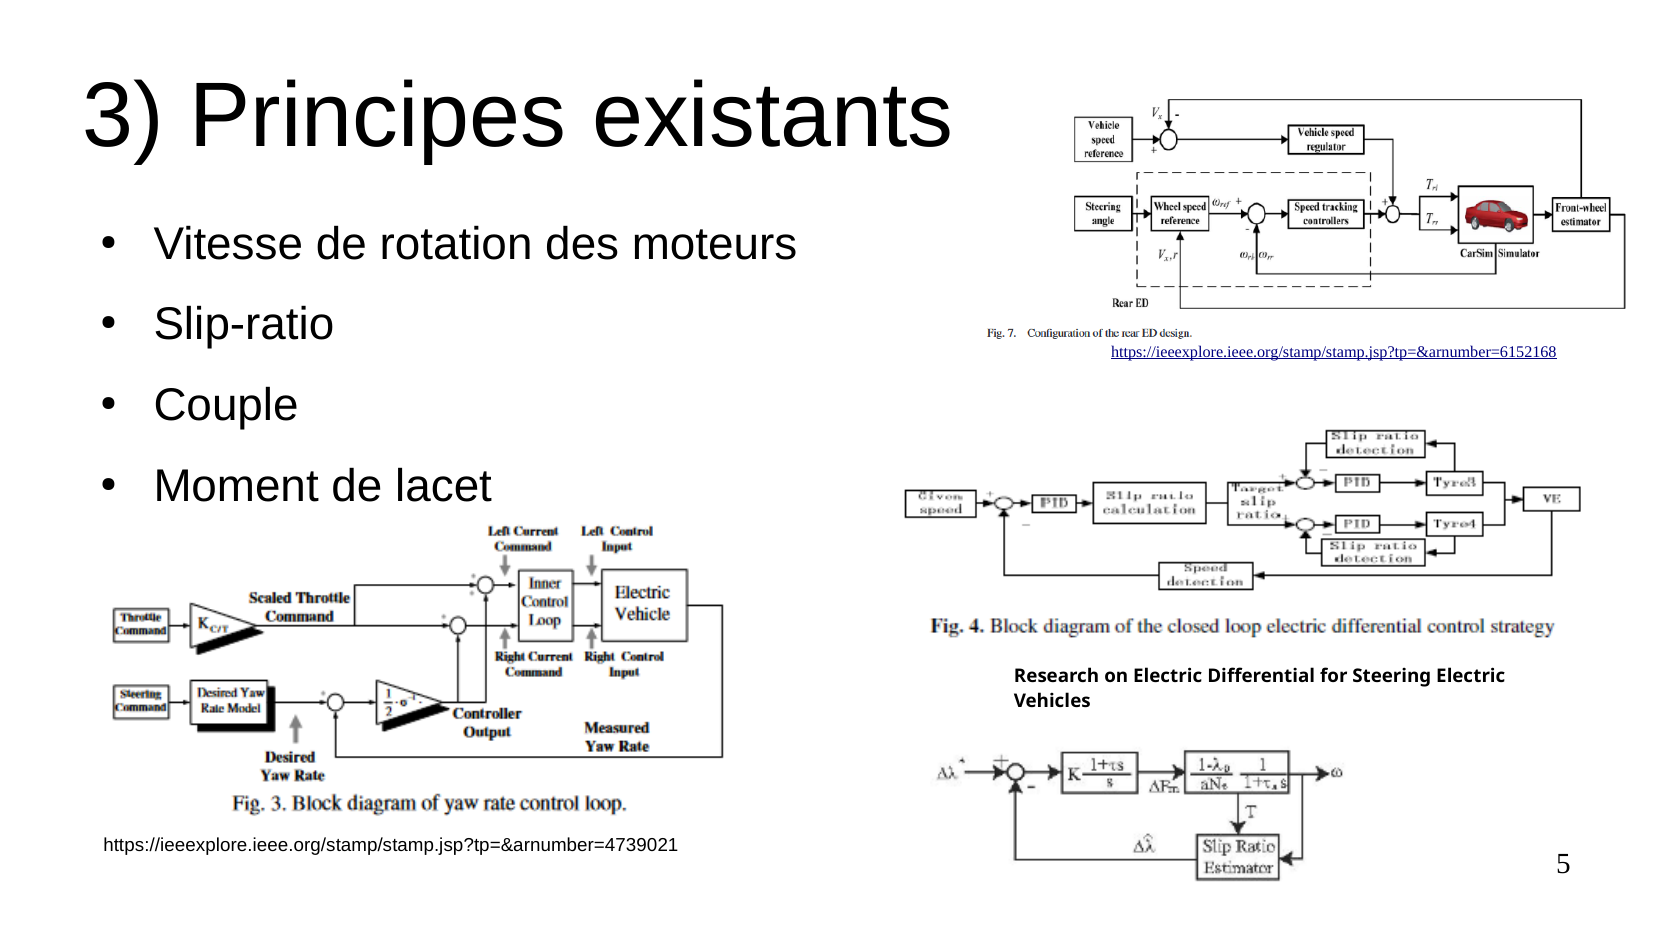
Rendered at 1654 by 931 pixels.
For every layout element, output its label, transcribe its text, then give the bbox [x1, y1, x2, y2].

chart [856, 815, 1422, 916]
picture [88, 522, 739, 827]
picture [915, 708, 1355, 815]
picture [974, 88, 1639, 343]
chart [1033, 265, 1654, 381]
text_box https://ieeexplore.ieee.org/stamp/stamp.jsp?tp=&arnumber=4739021 [88, 826, 709, 886]
list Vitesse de rotation des moteurs Slip-ratio Couple Moment de lacet [82, 217, 1571, 758]
title 3) Principes existants [82, 37, 1571, 193]
picture [891, 413, 1595, 647]
text_box Research on Electric Differential for Steering Electric Vehicles Zitong Wang, Wei Yao, and Wei Zhang [999, 654, 1595, 758]
